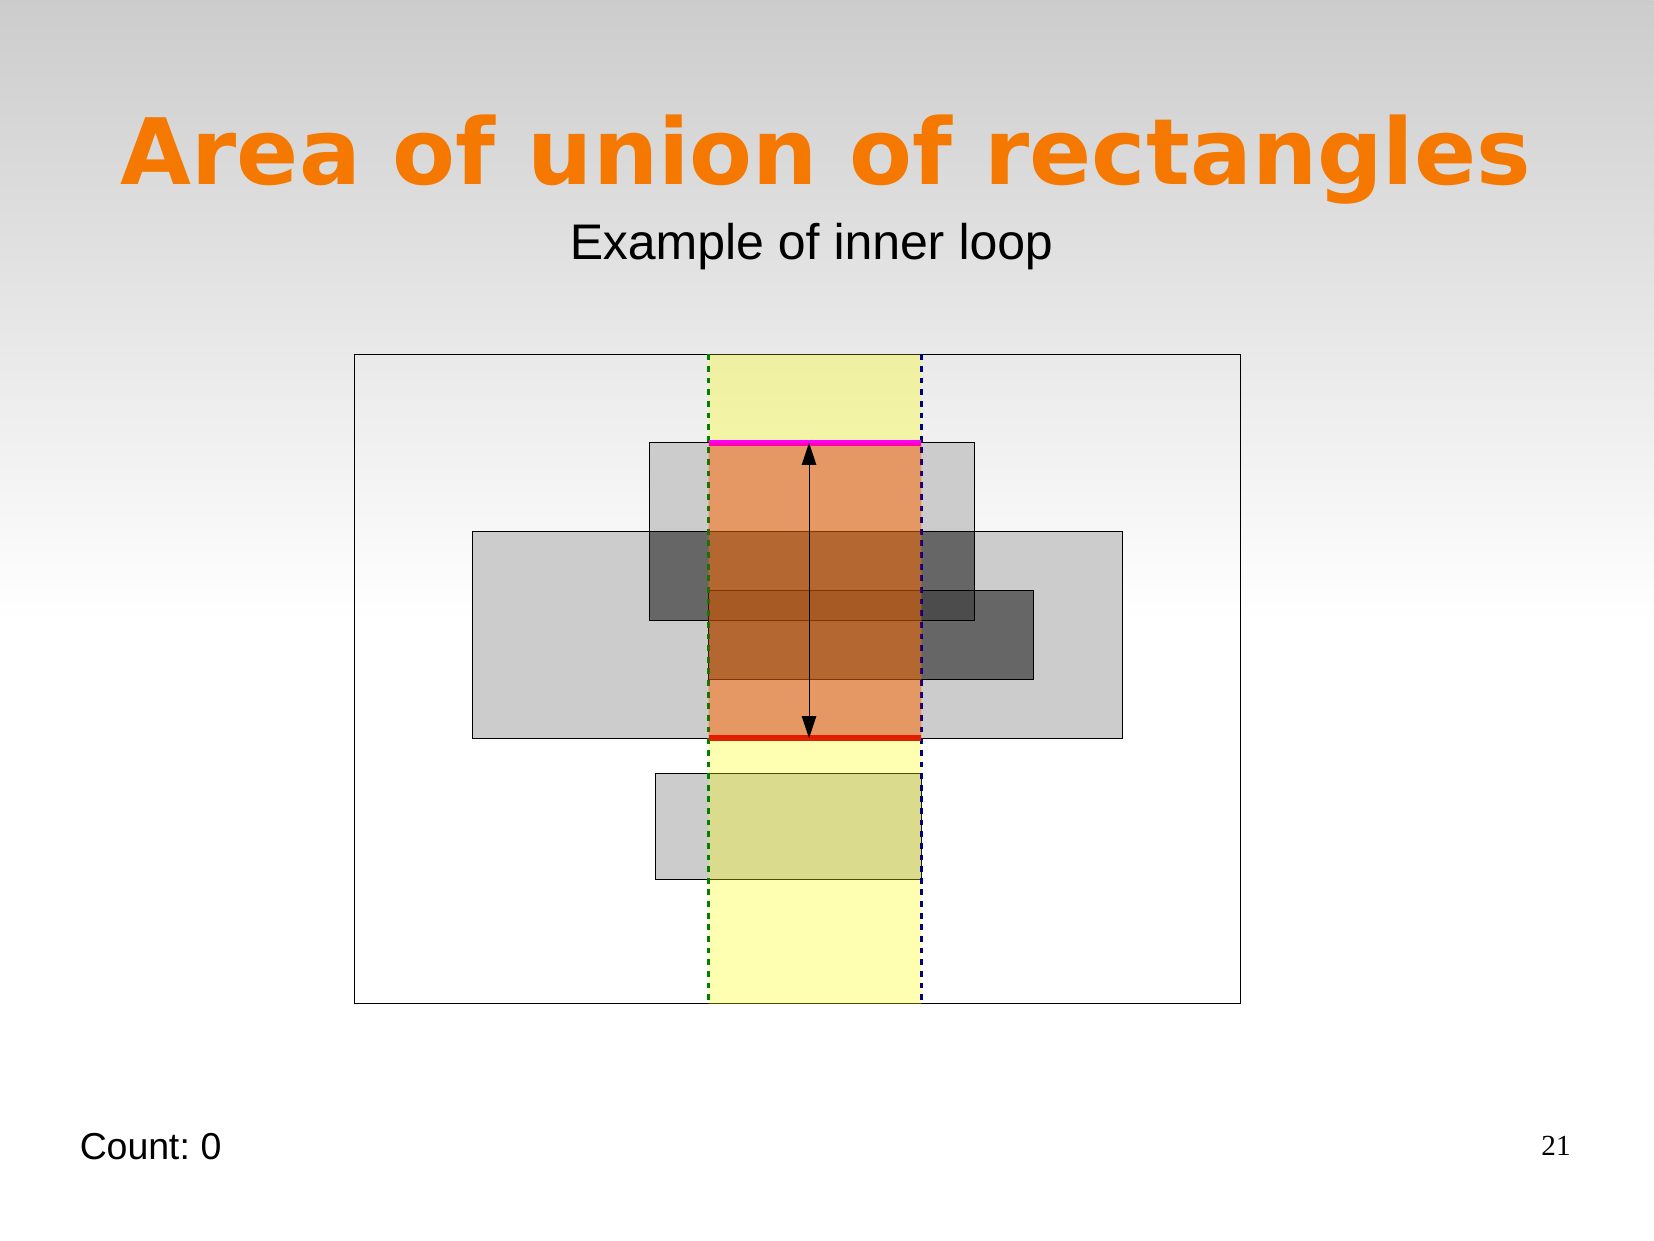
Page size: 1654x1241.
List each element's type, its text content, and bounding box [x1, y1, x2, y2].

text_box Count: 0 [64, 1118, 272, 1176]
text_box [472, 442, 809, 739]
text_box [655, 741, 922, 1004]
text_box Example of inner loop [555, 206, 1087, 278]
title Area of union of rectangles [82, 49, 1571, 257]
text_box [708, 354, 922, 440]
text_box [810, 442, 1123, 739]
